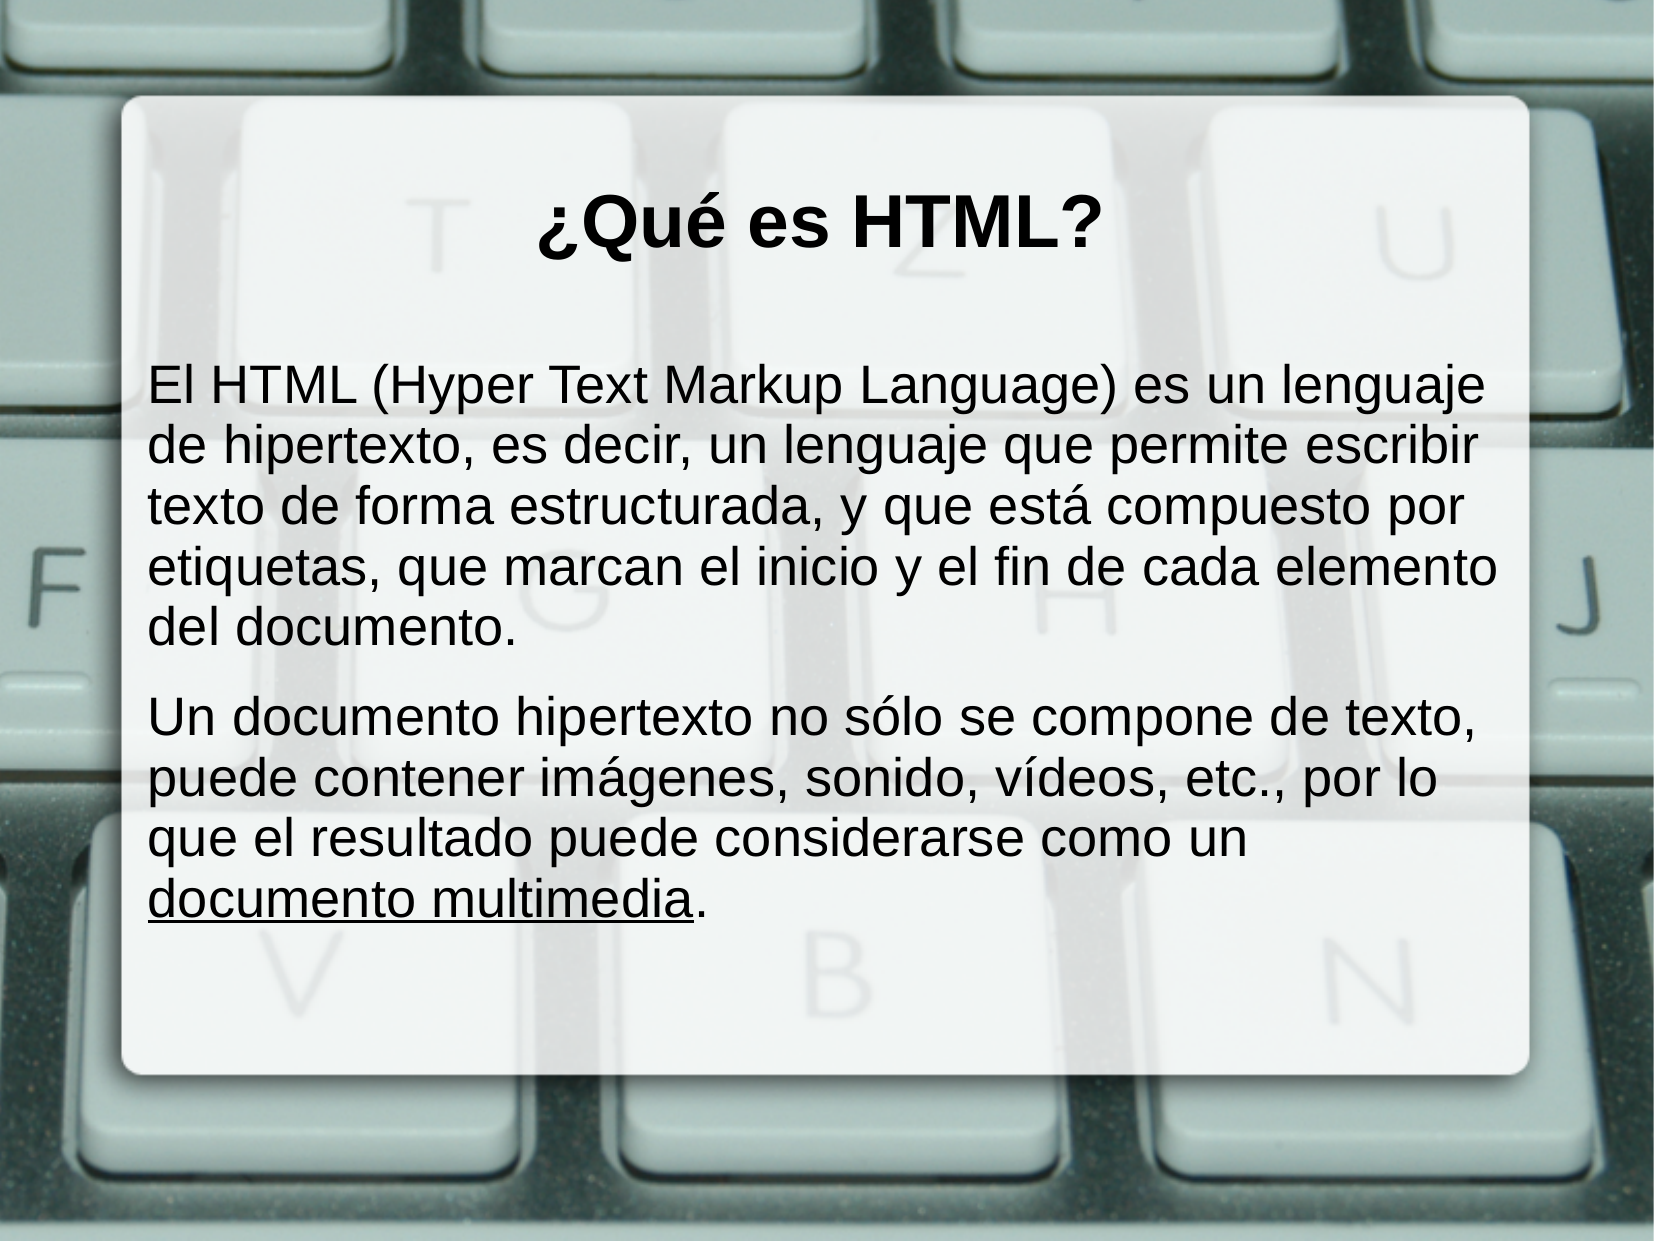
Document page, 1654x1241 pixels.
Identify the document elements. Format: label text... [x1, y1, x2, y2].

title ¿Qué es HTML? [135, 117, 1506, 325]
picture [0, 0, 1654, 1241]
list El HTML (Hyper Text Markup Language) es un lenguaje de hipertexto, es decir, un lenguaje que permite escribir texto de forma estructurada, y que está compuesto por etiquetas, que marcan el inicio y el fin de cada elemento del documento. Un documento hipertexto no sólo se compone de texto, puede contener imágenes, sonido, vídeos, etc., por lo que el resultado puede considerarse como un documento multimedia. [147, 354, 1506, 1059]
